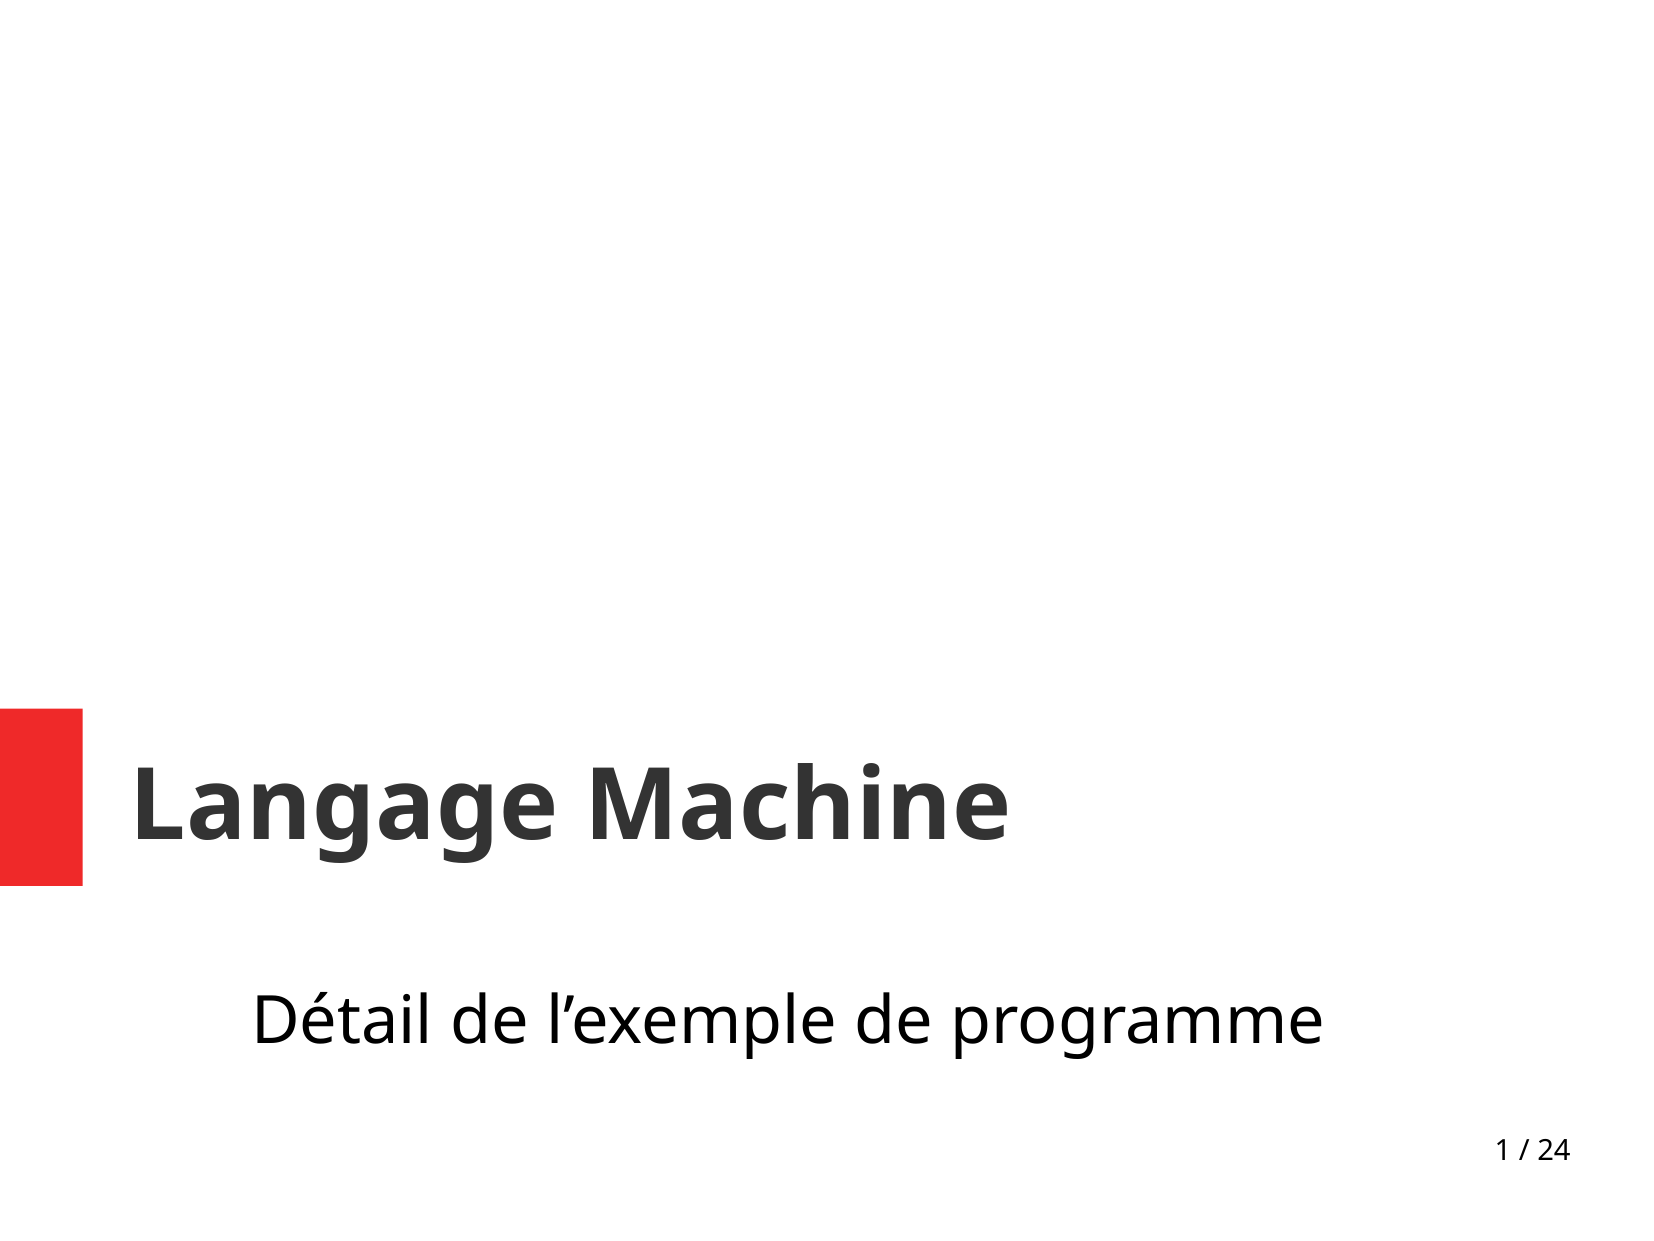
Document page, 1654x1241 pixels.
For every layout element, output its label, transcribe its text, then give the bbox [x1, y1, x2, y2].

title Langage Machine [129, 664, 1536, 938]
subtitle Détail de l’exemple de programme [86, 937, 1492, 1099]
